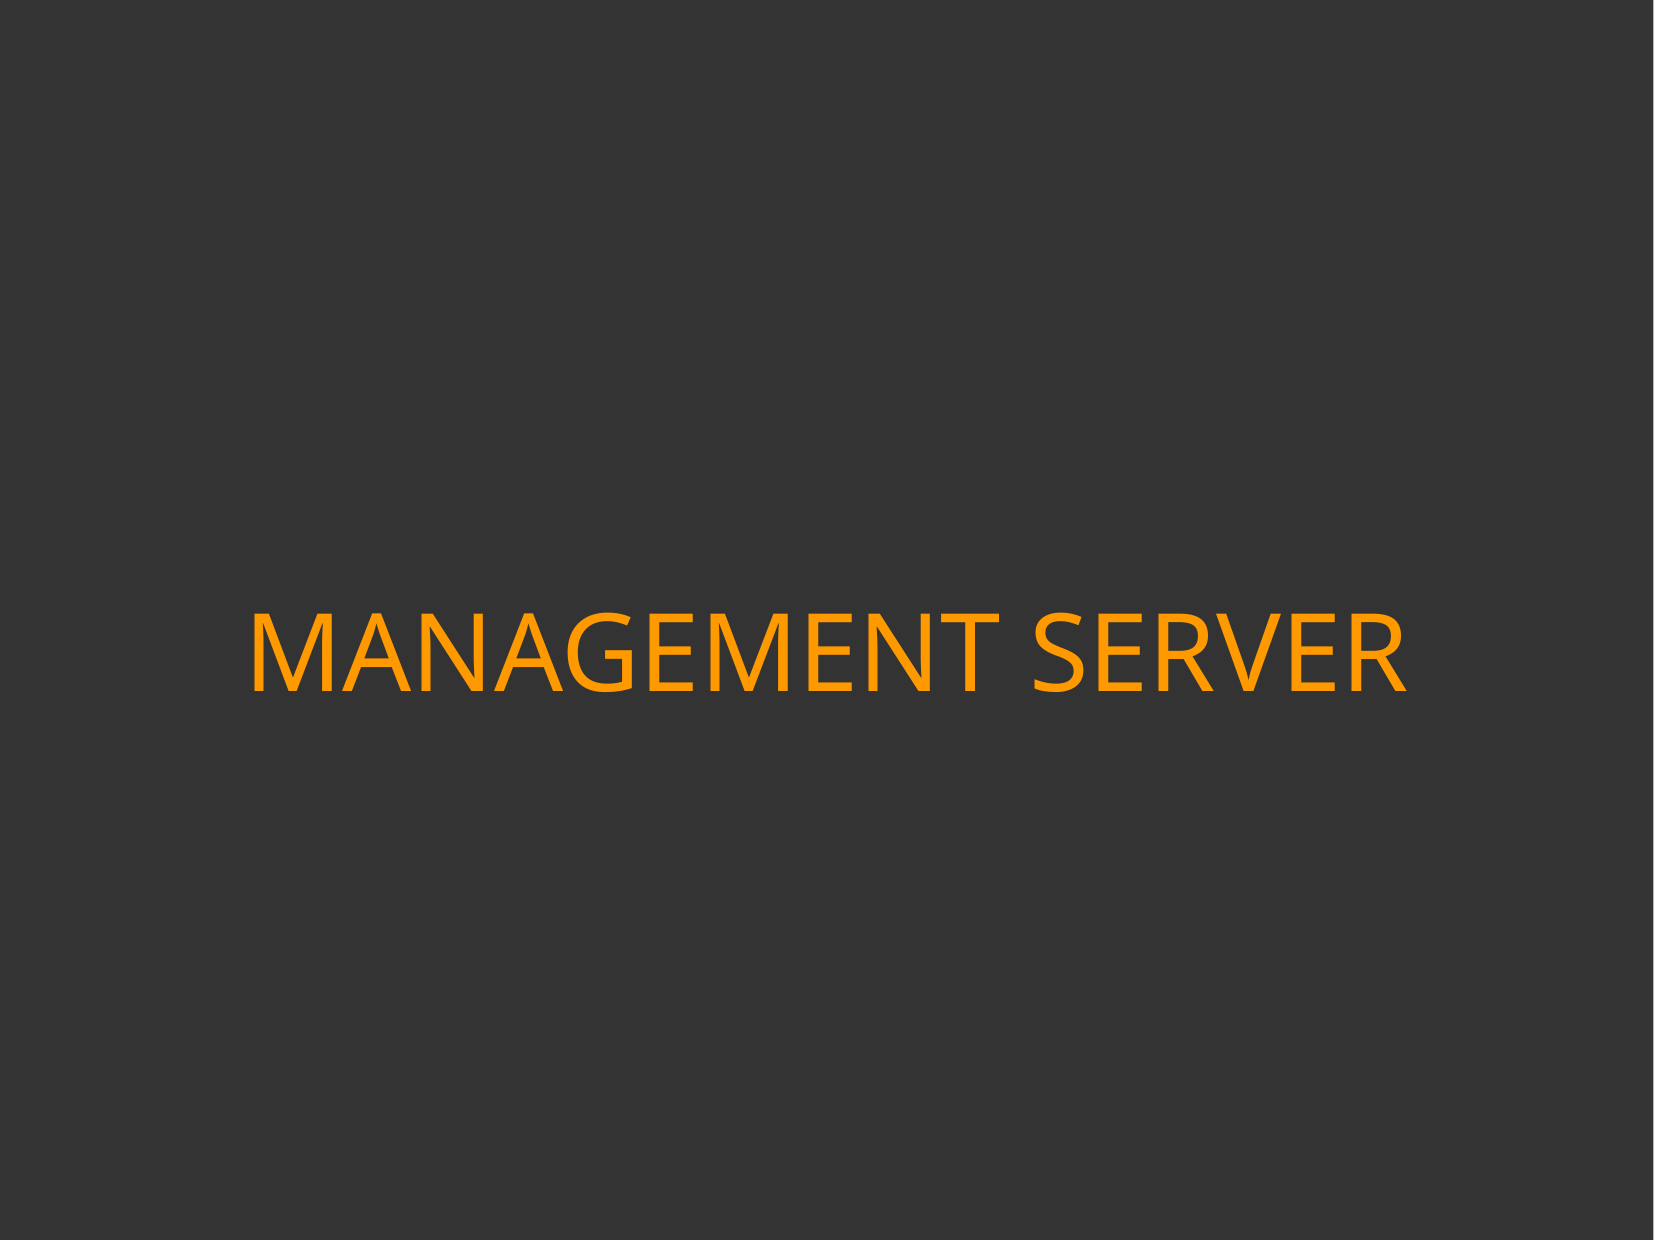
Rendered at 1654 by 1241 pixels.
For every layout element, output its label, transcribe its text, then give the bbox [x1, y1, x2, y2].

subtitle MANAGEMENT SERVER [82, 290, 1571, 1010]
